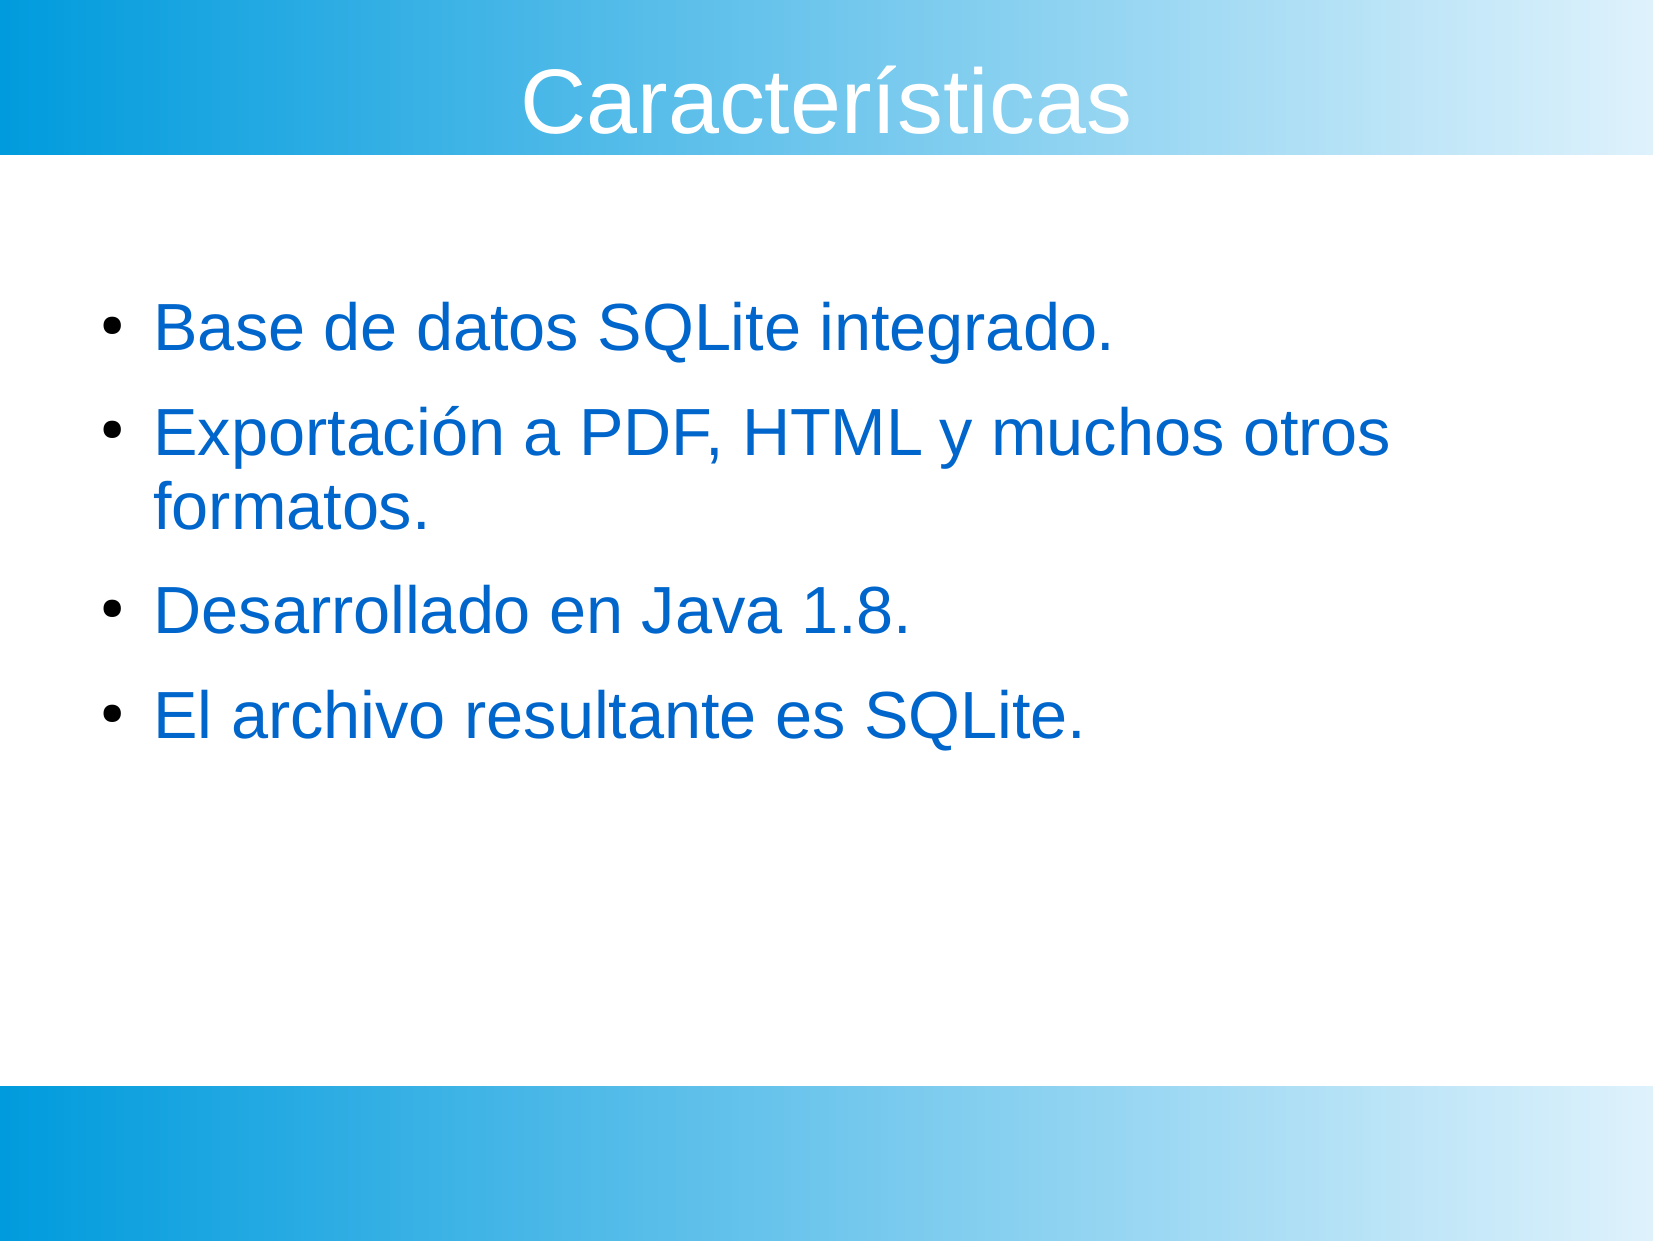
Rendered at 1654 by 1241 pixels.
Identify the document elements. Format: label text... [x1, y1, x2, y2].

title Características [82, 49, 1571, 155]
list Base de datos SQLite integrado. Exportación a PDF, HTML y muchos otros formatos. Desarrollado en Java 1.8. El archivo resultante es SQLite. [82, 290, 1571, 1010]
